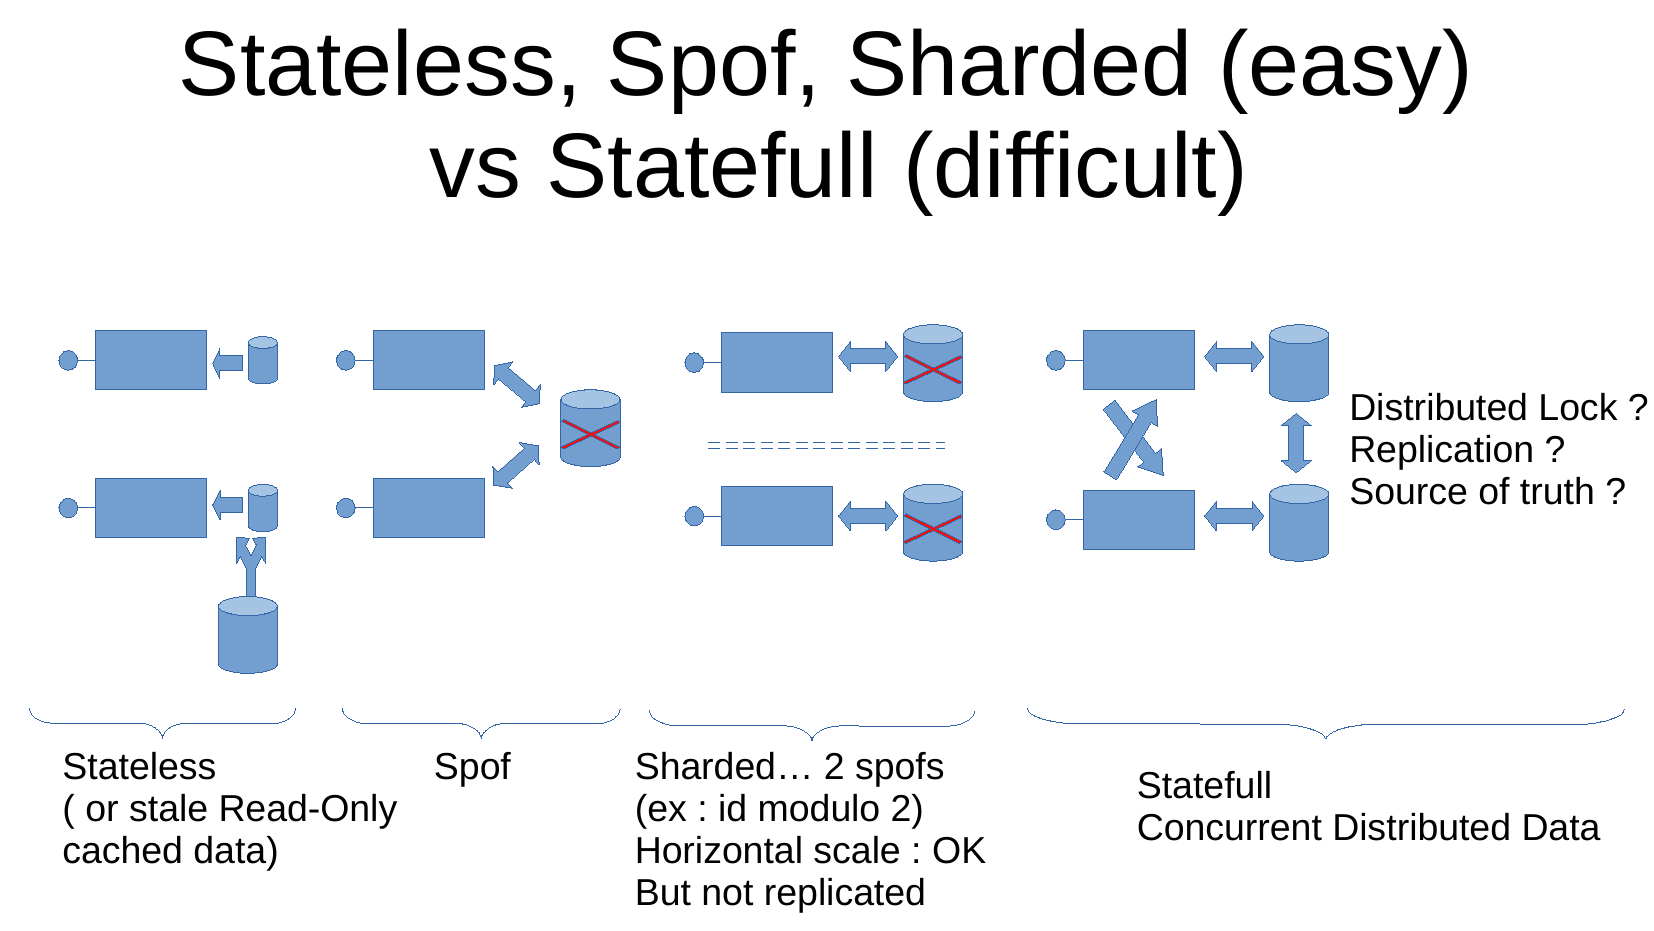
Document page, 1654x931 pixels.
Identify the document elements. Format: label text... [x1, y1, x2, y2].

text_box [1103, 399, 1164, 480]
text_box [95, 478, 207, 538]
text_box [1281, 413, 1312, 473]
text_box * [560, 389, 621, 409]
text_box [236, 537, 266, 597]
text_box [903, 336, 963, 402]
text_box Spof [419, 738, 526, 796]
text_box [1046, 350, 1066, 371]
text_box [1269, 336, 1329, 402]
text_box [212, 490, 243, 520]
text_box * [1269, 324, 1329, 344]
text_box * [1269, 484, 1329, 504]
text_box [492, 442, 540, 489]
text_box [373, 478, 485, 538]
text_box [721, 486, 833, 546]
text_box [95, 330, 207, 390]
text_box [212, 348, 243, 379]
text_box * [903, 484, 963, 504]
text_box [838, 341, 898, 372]
text_box [684, 352, 704, 373]
text_box [1204, 341, 1264, 372]
text_box [838, 501, 898, 531]
text_box [903, 496, 963, 562]
text_box [721, 332, 833, 393]
text_box * [248, 484, 278, 497]
text_box [336, 498, 356, 518]
text_box [493, 361, 541, 408]
text_box [58, 350, 78, 371]
text_box [248, 492, 278, 532]
text_box [1269, 496, 1329, 562]
text_box [58, 498, 78, 518]
text_box [684, 506, 704, 526]
text_box [1083, 330, 1195, 390]
text_box Distributed Lock ? Replication ? Source of truth ? [1334, 378, 1654, 520]
text_box * [903, 324, 963, 344]
text_box [1046, 509, 1066, 530]
text_box [1204, 501, 1264, 531]
text_box [1083, 490, 1195, 550]
text_box * [218, 596, 278, 616]
text_box [560, 400, 621, 467]
text_box [336, 350, 356, 371]
text_box Sharded… 2 spofs (ex : id modulo 2) Horizontal scale : OK But not replicated [620, 738, 1002, 921]
text_box [248, 344, 278, 384]
title Stateless, Spof, Sharded (easy) vs Statefull (difficult) [82, 12, 1571, 218]
text_box [373, 330, 485, 390]
text_box Statefull Concurrent Distributed Data [1122, 757, 1616, 857]
text_box [218, 608, 278, 674]
text_box Stateless ( or stale Read-Only cached data) [47, 738, 423, 879]
text_box * [248, 336, 278, 349]
